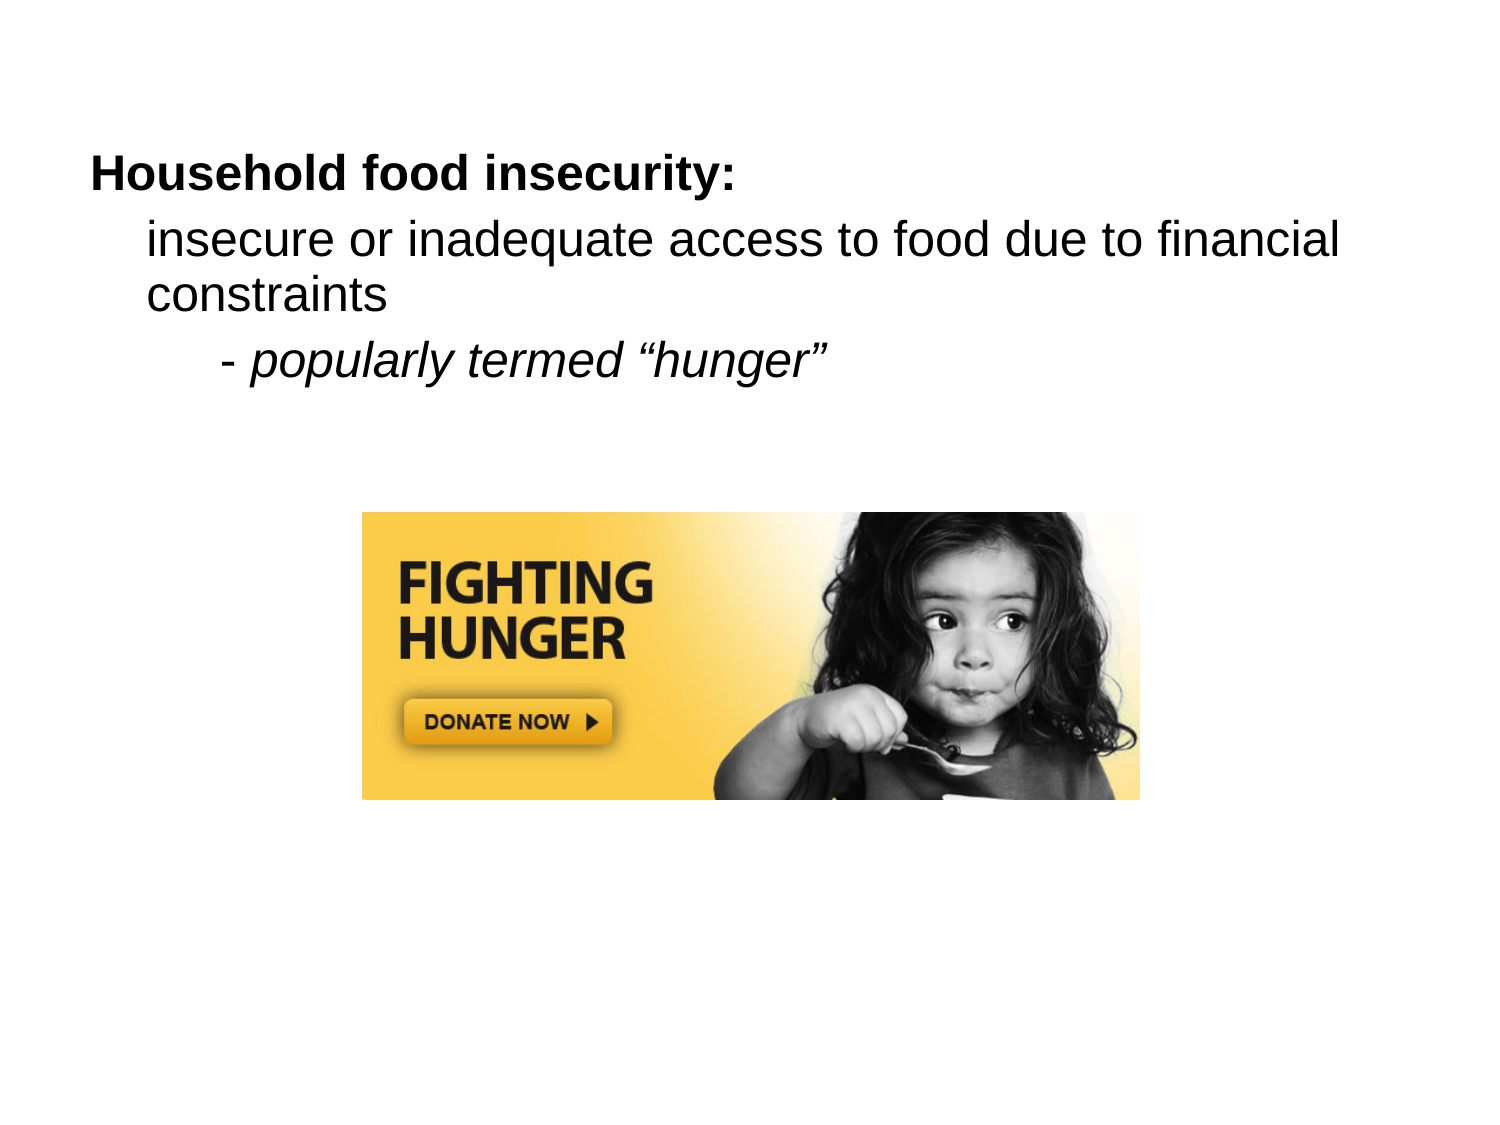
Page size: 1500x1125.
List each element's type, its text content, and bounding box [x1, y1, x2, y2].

list Household food insecurity: insecure or inadequate access to food due to financial constraints - popularly termed “hunger” [75, 137, 1425, 880]
picture [362, 512, 1140, 800]
